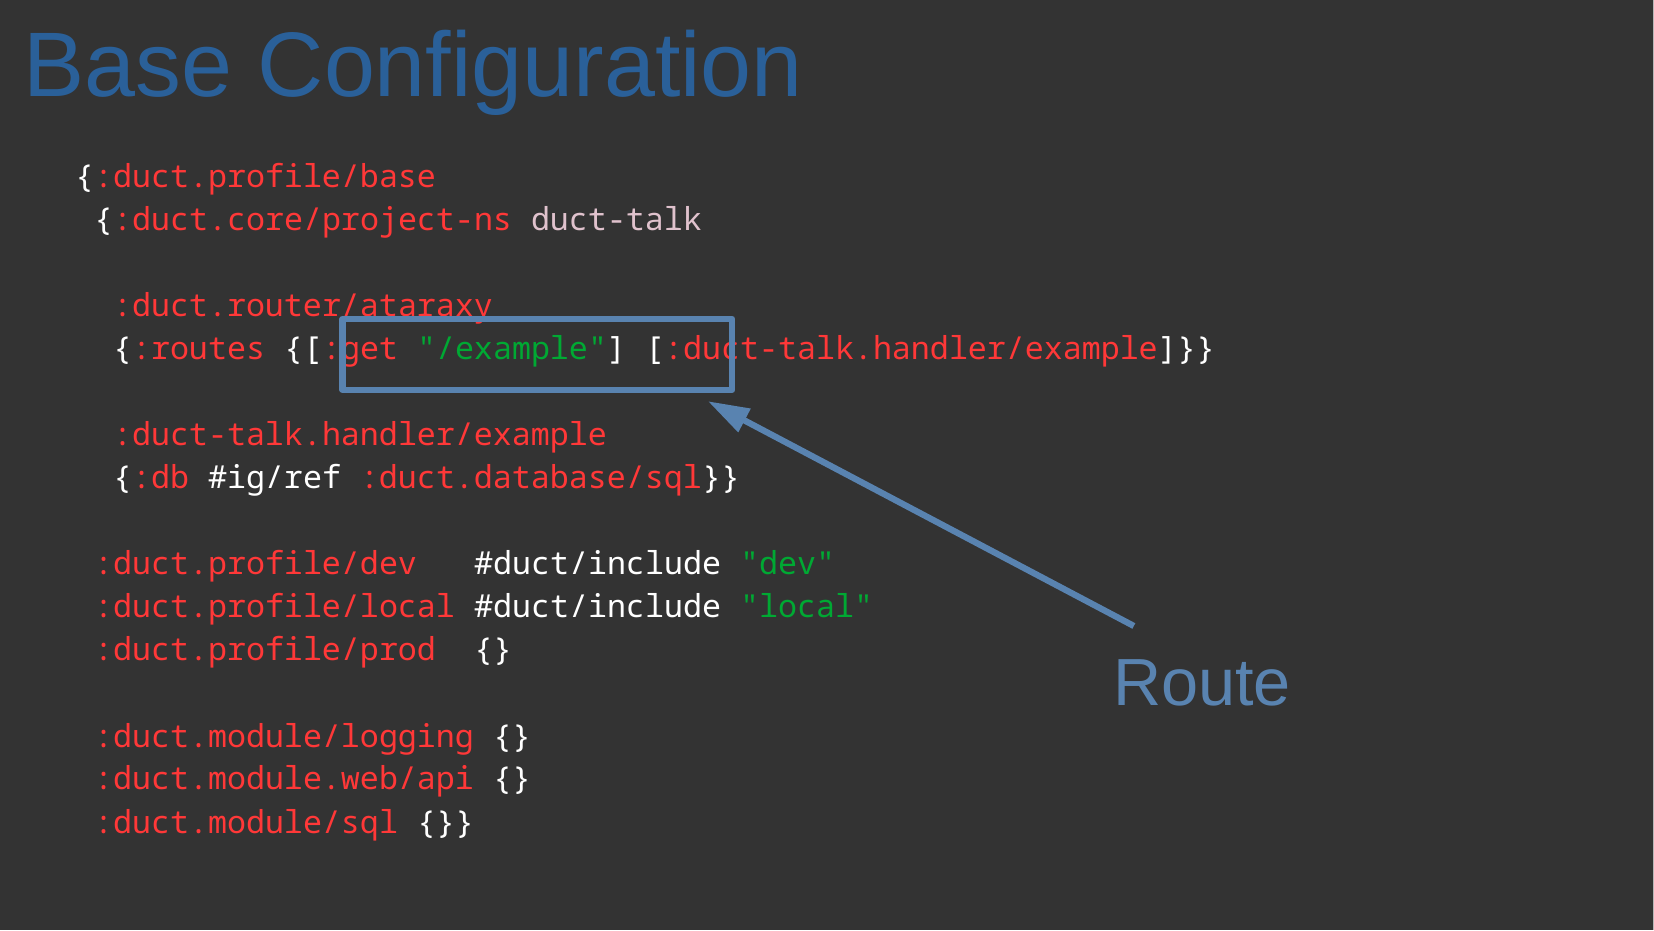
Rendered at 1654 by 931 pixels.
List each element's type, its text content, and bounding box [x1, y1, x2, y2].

list {:duct.profile/base {:duct.core/project-ns duct-talk :duct.router/ataraxy {:routes {[:get "/example"] [:duct-talk.handler/example]}} :duct-talk.handler/example {:db #ig/ref :duct.database/sql}} :duct.profile/dev #duct/include "dev" :duct.profile/local #duct/include "local" :duct.profile/prod {} :duct.module/logging {} :duct.module.web/api {} :duct.module/sql {}} [75, 153, 1564, 851]
title Base Configuration [23, 11, 1589, 119]
text_box Route [1098, 637, 1359, 728]
